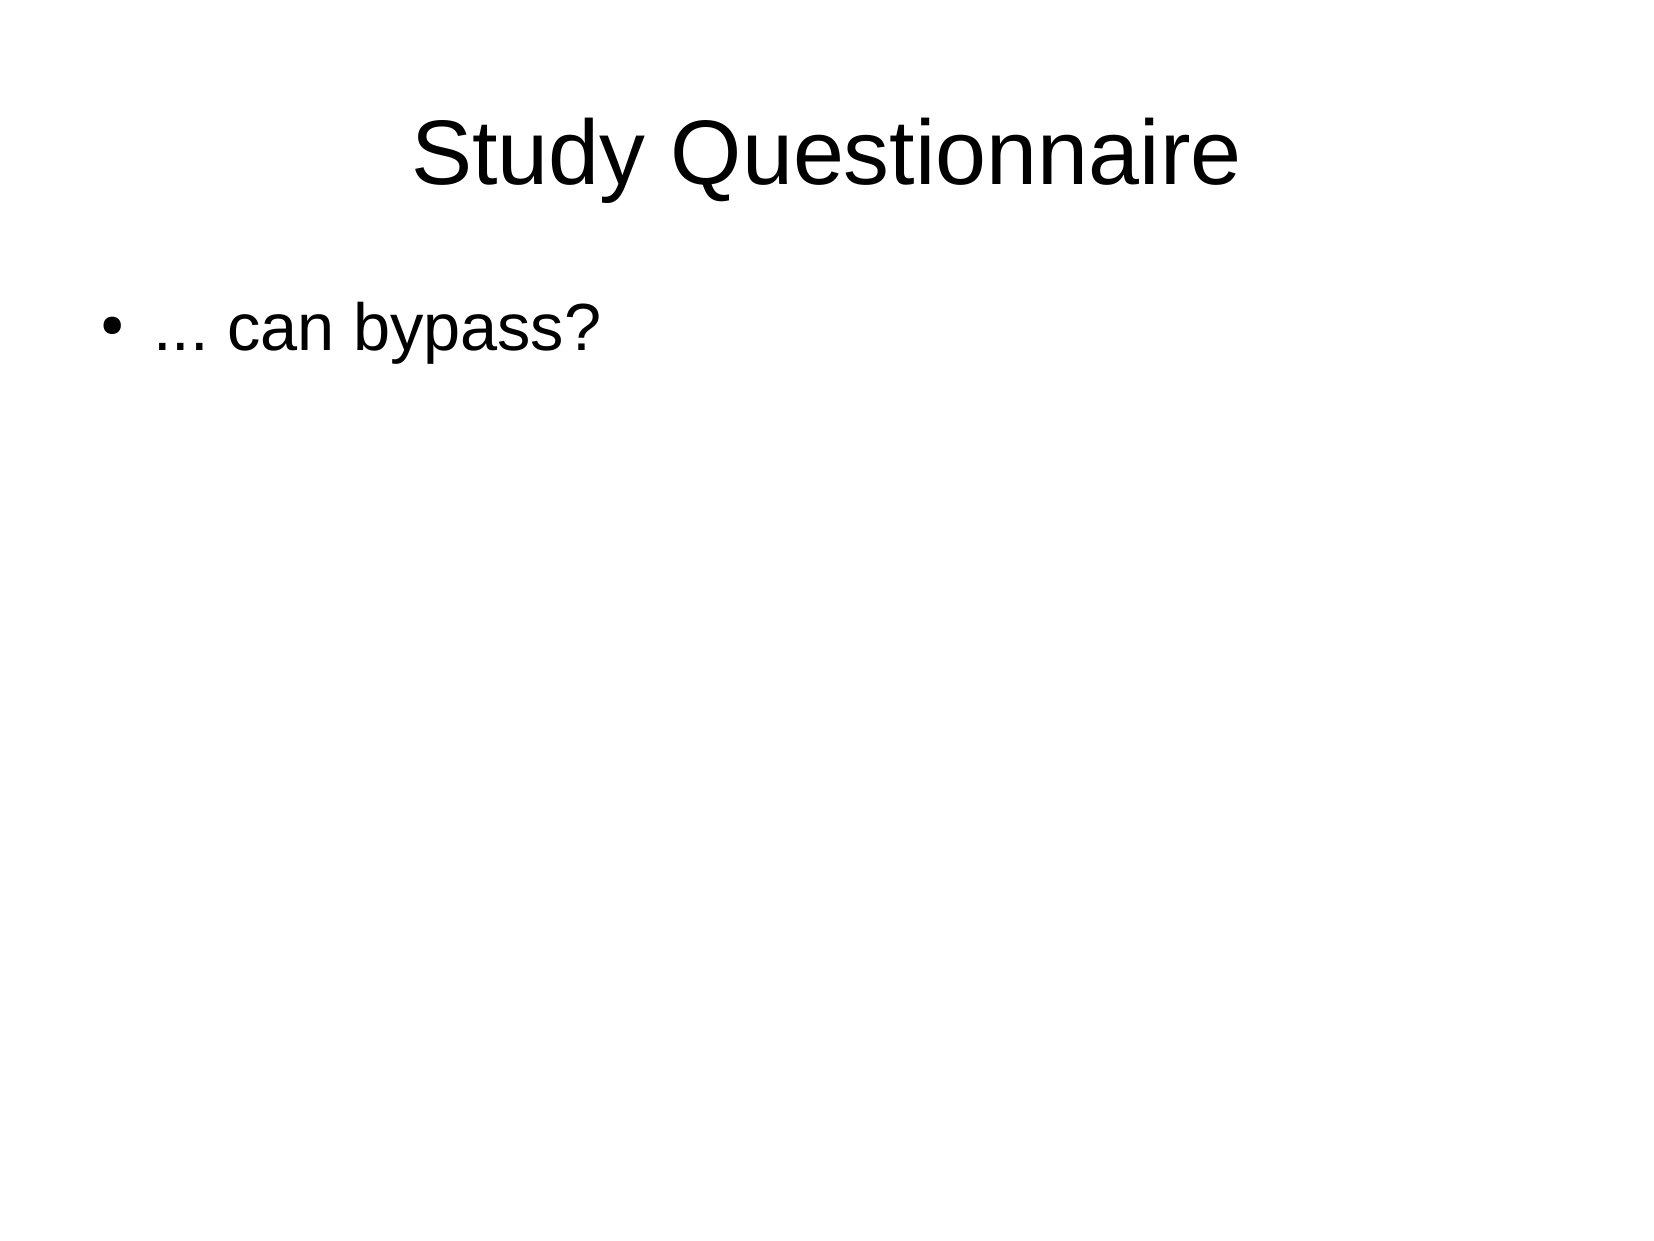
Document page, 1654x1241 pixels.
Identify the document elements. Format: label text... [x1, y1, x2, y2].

title Study Questionnaire [82, 56, 1571, 250]
list ... can bypass? [82, 290, 1571, 1109]
